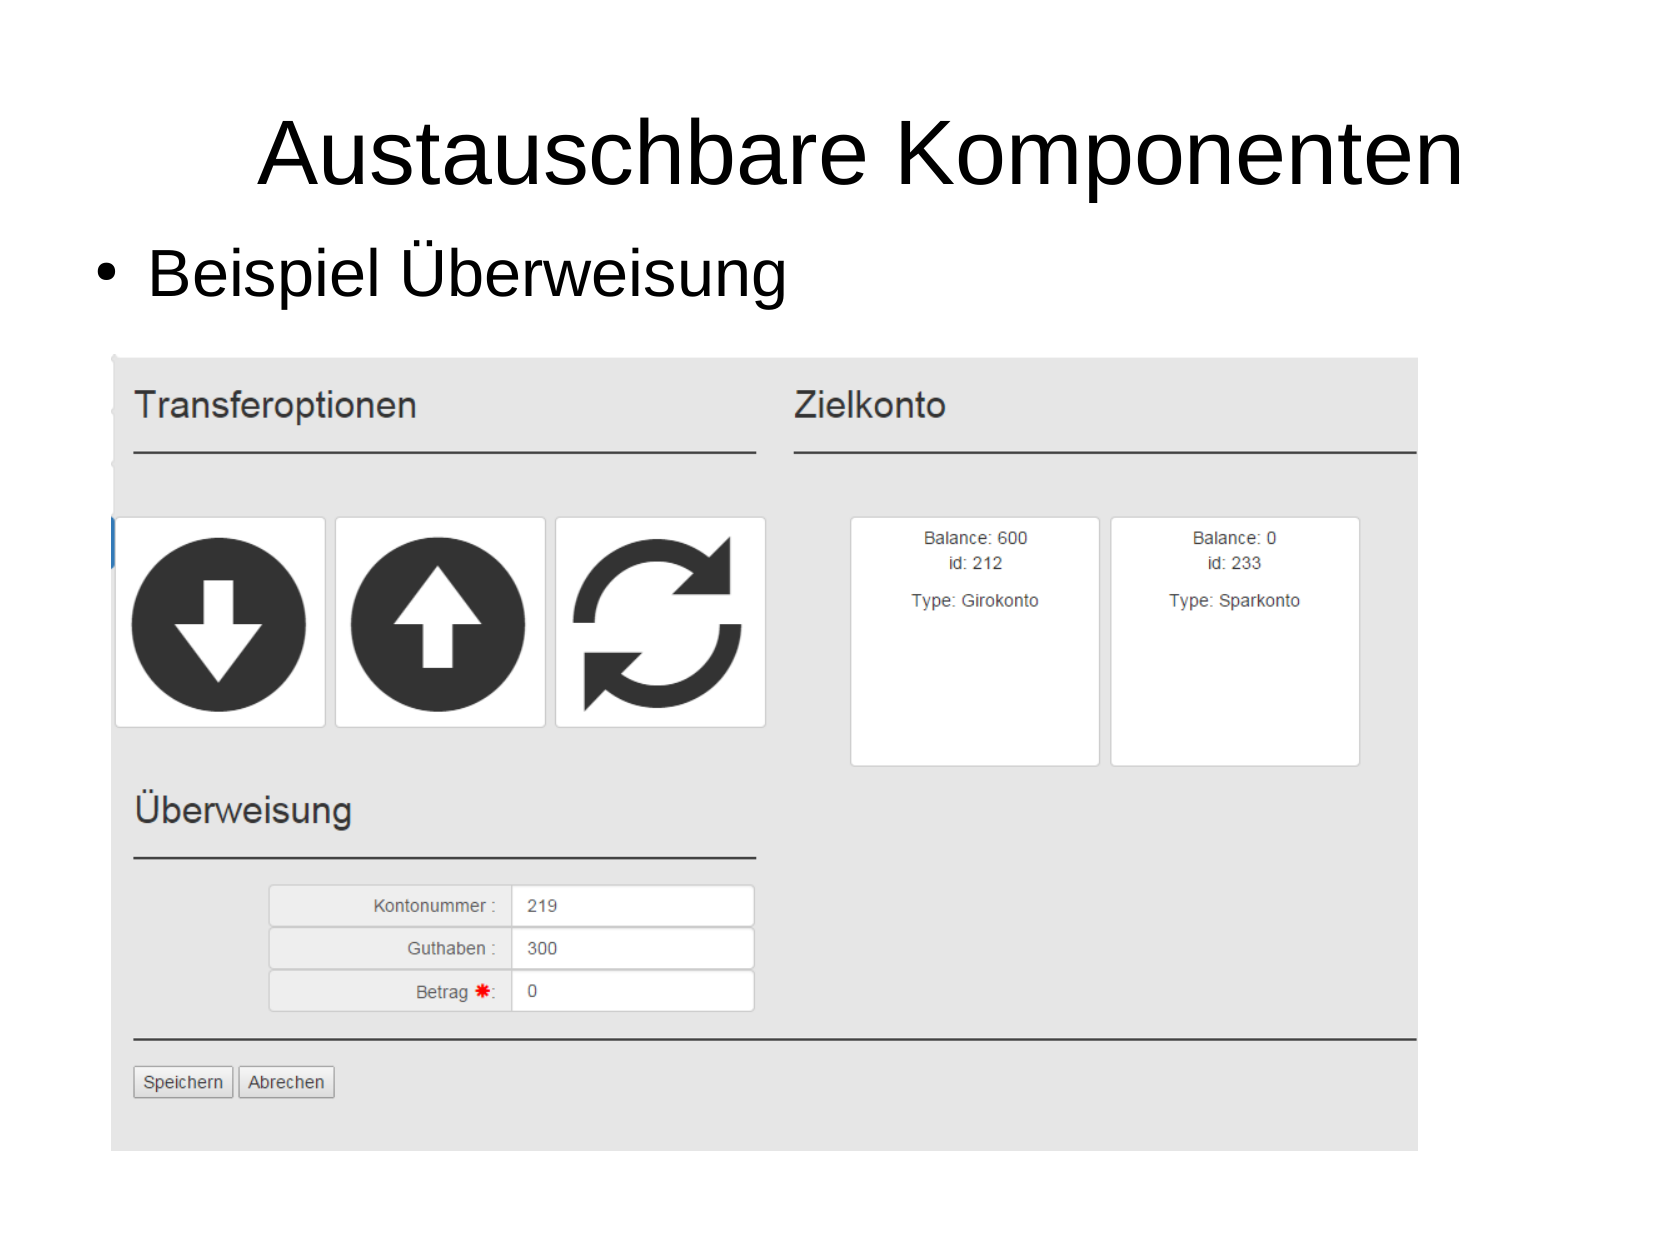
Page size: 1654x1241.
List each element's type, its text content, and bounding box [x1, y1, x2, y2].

list Beispiel Überweisung [76, 236, 1565, 956]
title Austauschbare Komponenten [82, 49, 1571, 257]
picture [111, 354, 1418, 1151]
